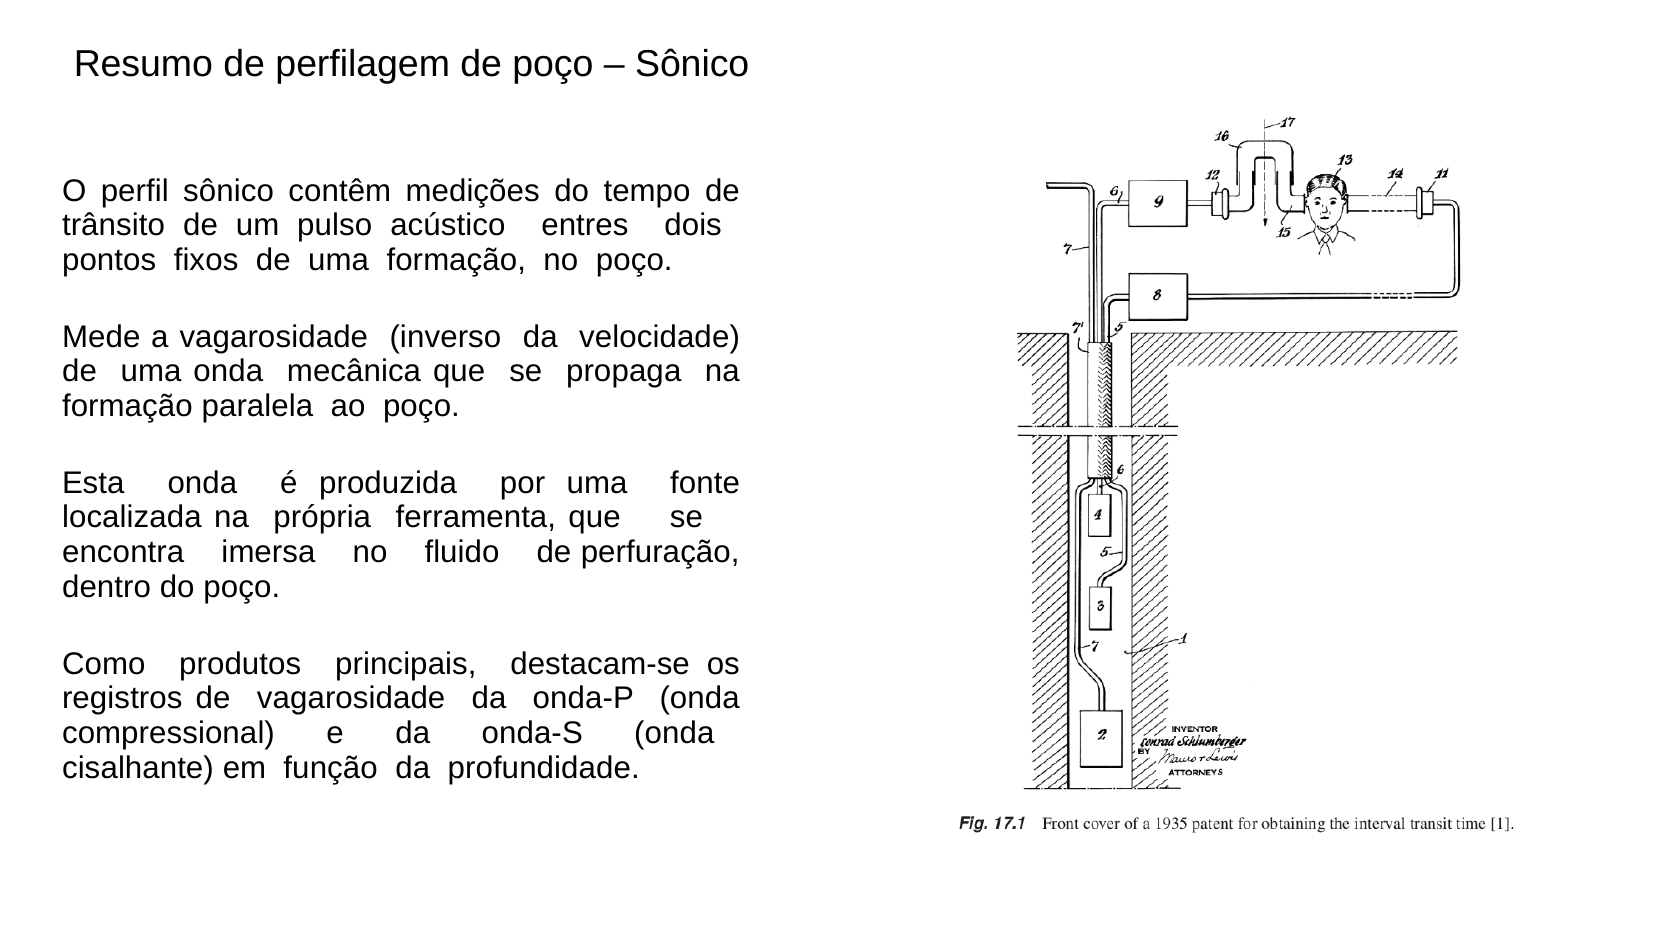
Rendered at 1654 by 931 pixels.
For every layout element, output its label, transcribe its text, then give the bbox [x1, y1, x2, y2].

text_box O perfil sônico contêm medições do tempo de trânsito de um pulso acústico entres dois pontos fixos de uma formação, no poço. Mede a vagarosidade (inverso da velocidade) de uma onda mecânica que se propaga na formação paralela ao poço. Esta onda é produzida por uma fonte localizada na própria ferramenta, que se encontra imersa no fluido de perfuração, dentro do poço. Como produtos principais, destacam-se os registros de vagarosidade da onda-P (onda compressional) e da onda-S (onda cisalhante) em função da profundidade. [47, 165, 756, 793]
picture [945, 94, 1524, 840]
text_box Resumo de perfilagem de poço – Sônico [59, 35, 1123, 93]
